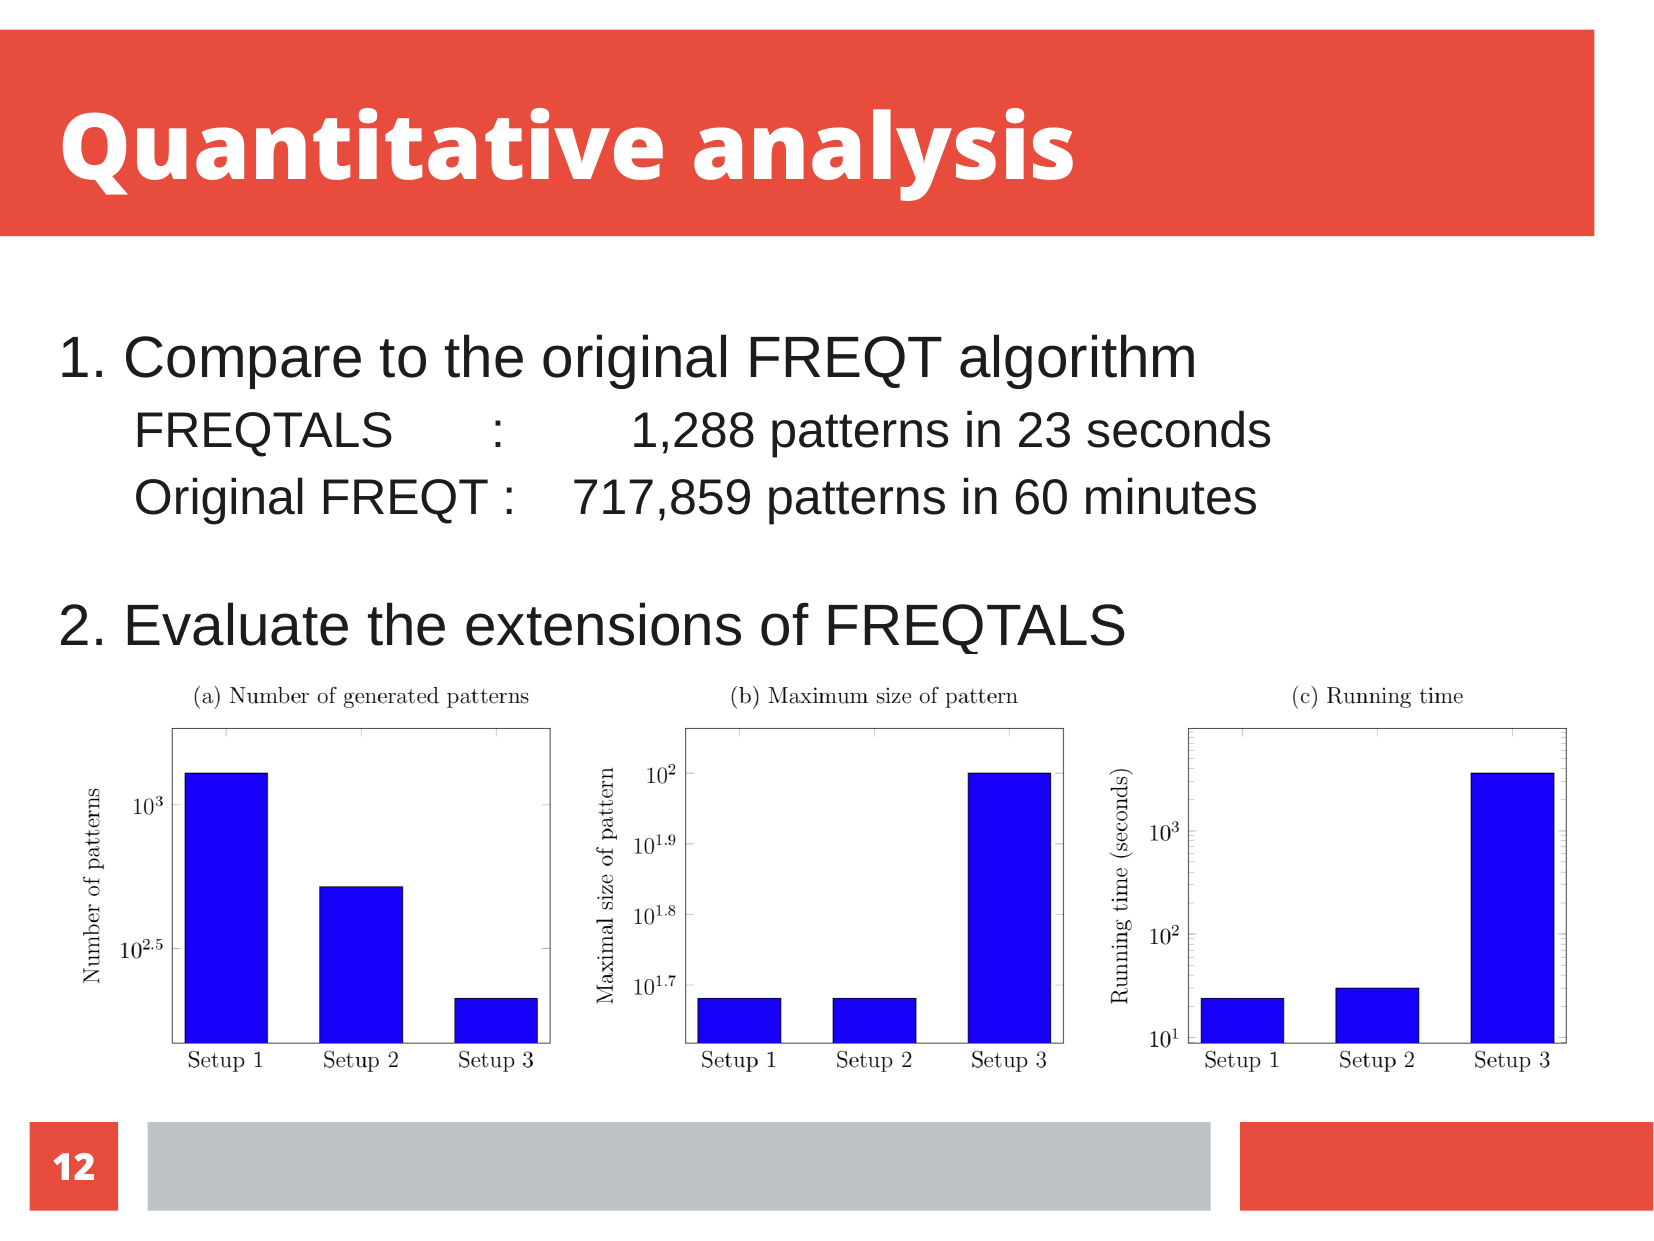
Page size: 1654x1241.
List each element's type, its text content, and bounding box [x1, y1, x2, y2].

picture [60, 654, 1583, 1089]
title Quantitative analysis [59, 59, 1595, 207]
list 1. Compare to the original FREQT algorithm FREQTALS : 1,288 patterns in 23 seconds Original FREQT : 717,859 patterns in 60 minutes 2. Evaluate the extensions of FREQTALS [59, 324, 1565, 1093]
